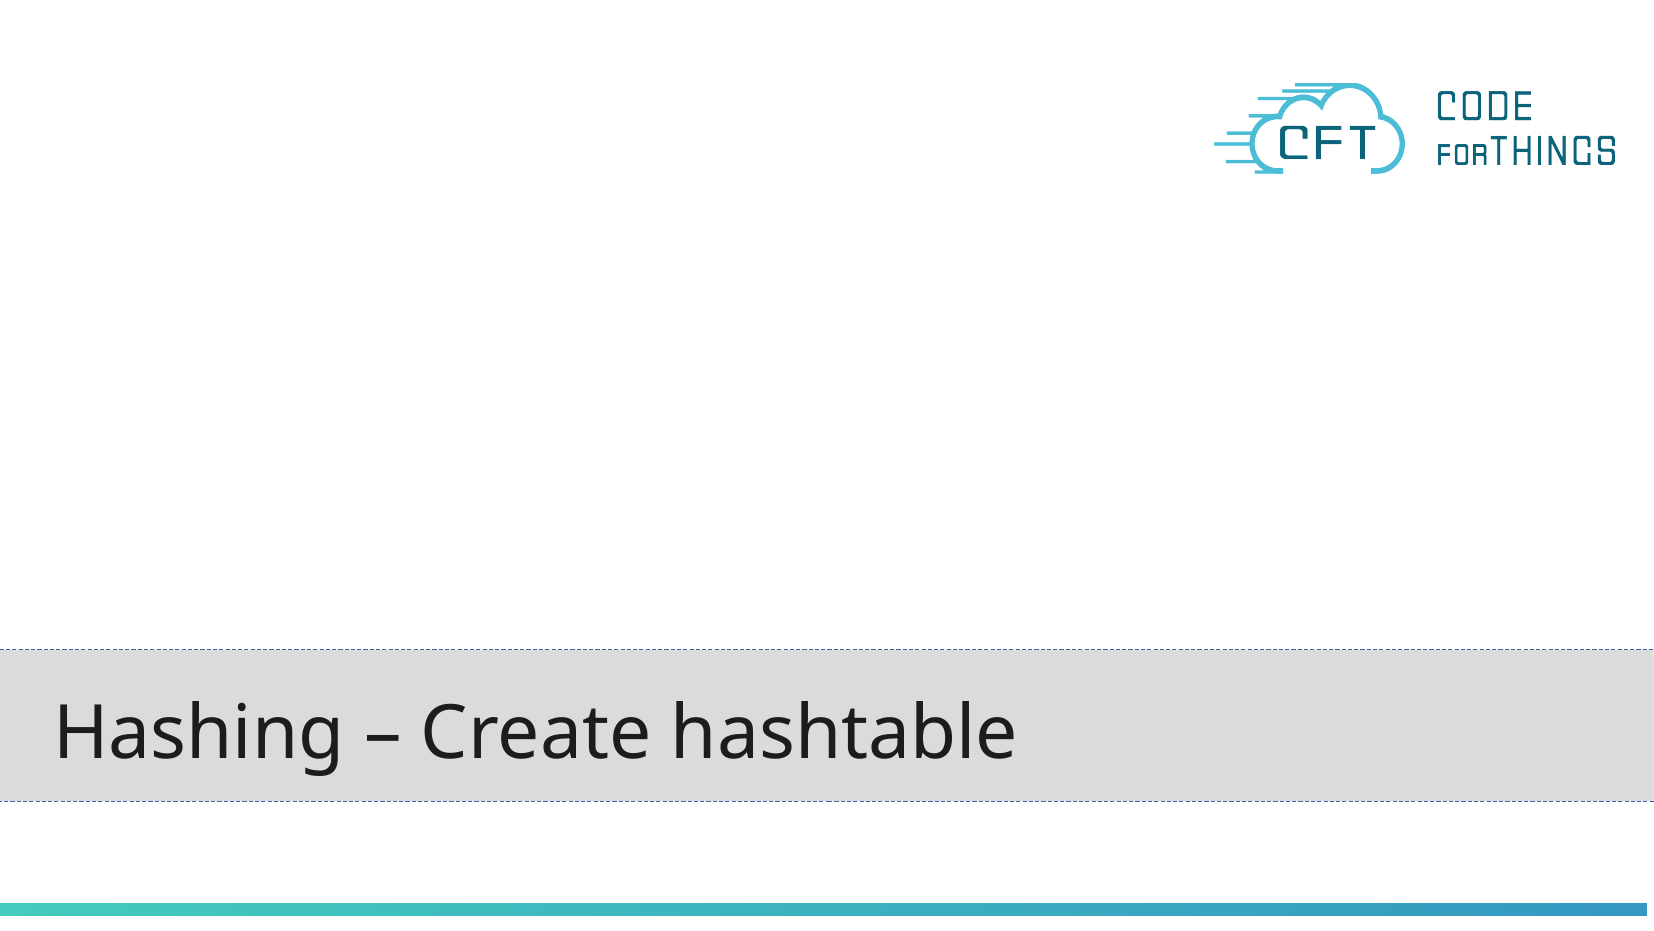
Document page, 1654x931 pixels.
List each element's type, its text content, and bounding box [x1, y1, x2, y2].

title Hashing – Create hashtable [53, 641, 1654, 817]
picture [1214, 83, 1615, 174]
